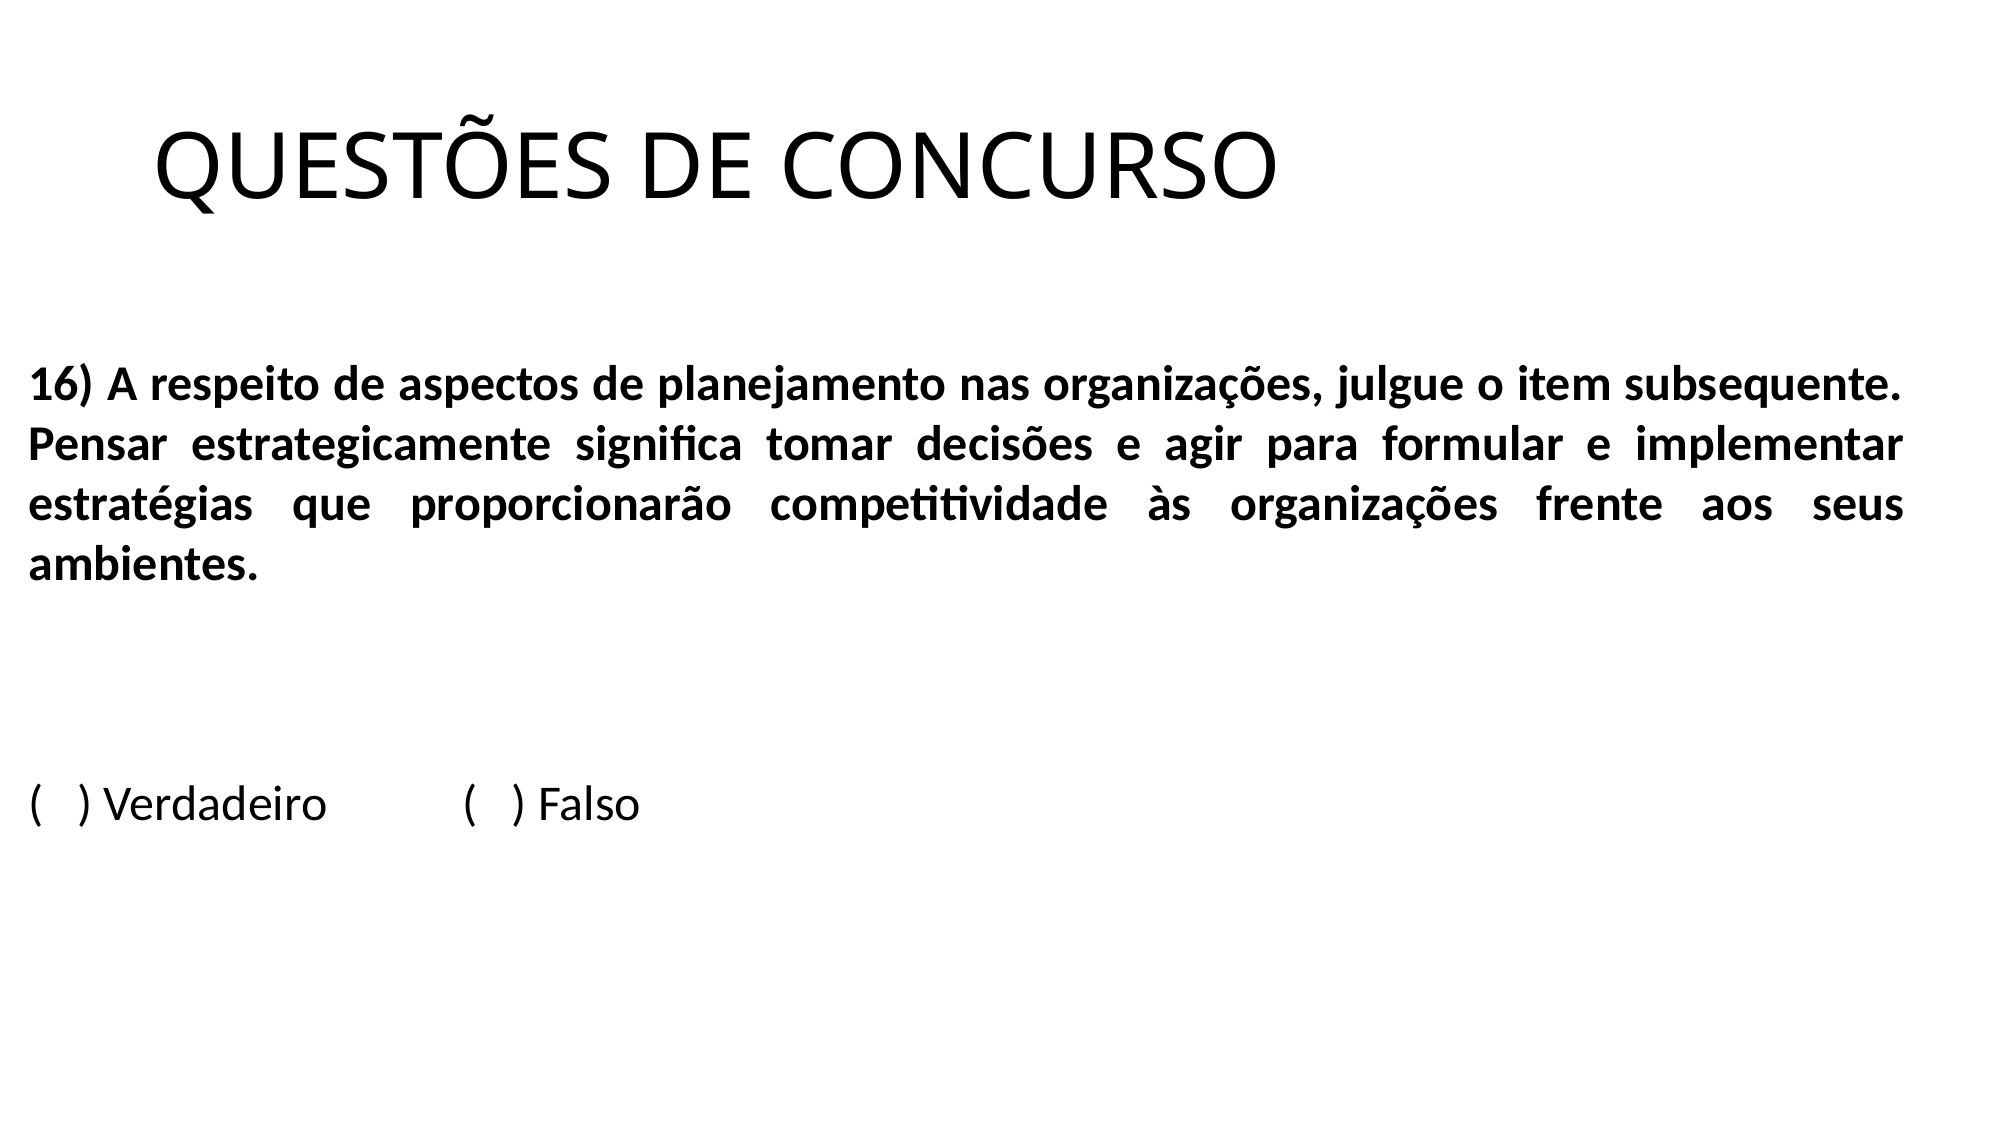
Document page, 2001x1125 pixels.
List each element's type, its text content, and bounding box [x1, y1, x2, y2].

list 16) A respeito de aspectos de planejamento nas organizações, julgue o item subsequente. Pensar estrategicamente significa tomar decisões e agir para formular e implementar estratégias que proporcionarão competitividade às organizações frente aos seus ambientes. ( ) Verdadeiro ( ) Falso [13, 342, 1921, 1035]
title QUESTÕES DE CONCURSO [137, 59, 1863, 278]
